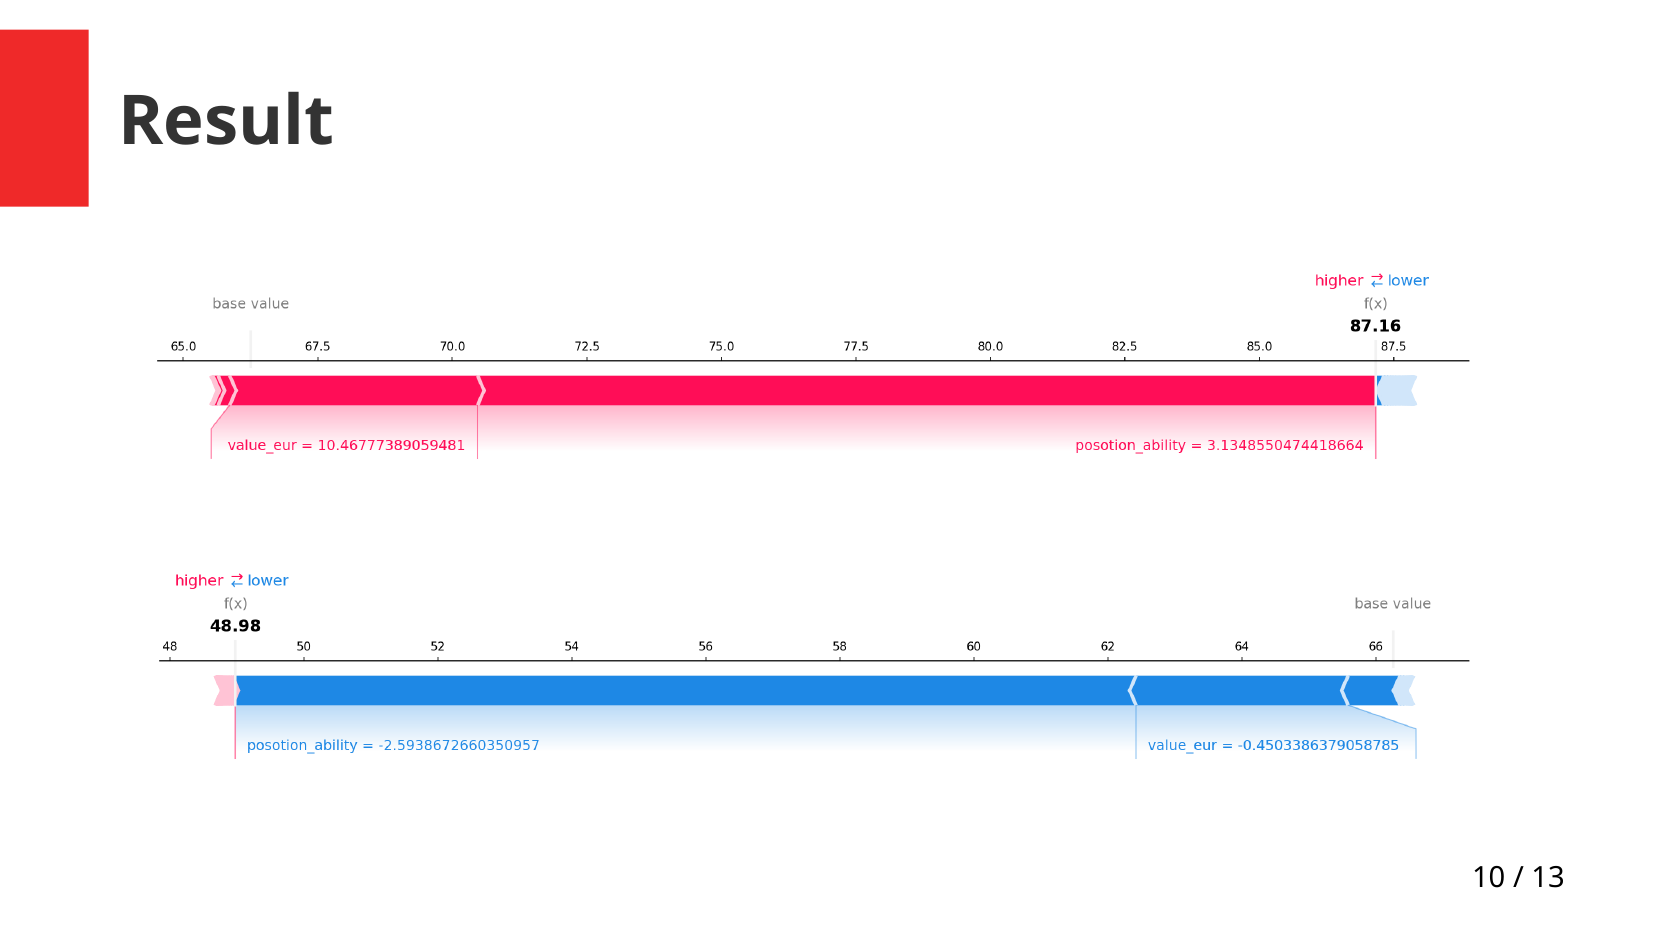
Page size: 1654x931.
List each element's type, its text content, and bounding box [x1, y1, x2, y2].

picture [149, 260, 1477, 861]
title Result [118, 29, 1595, 207]
